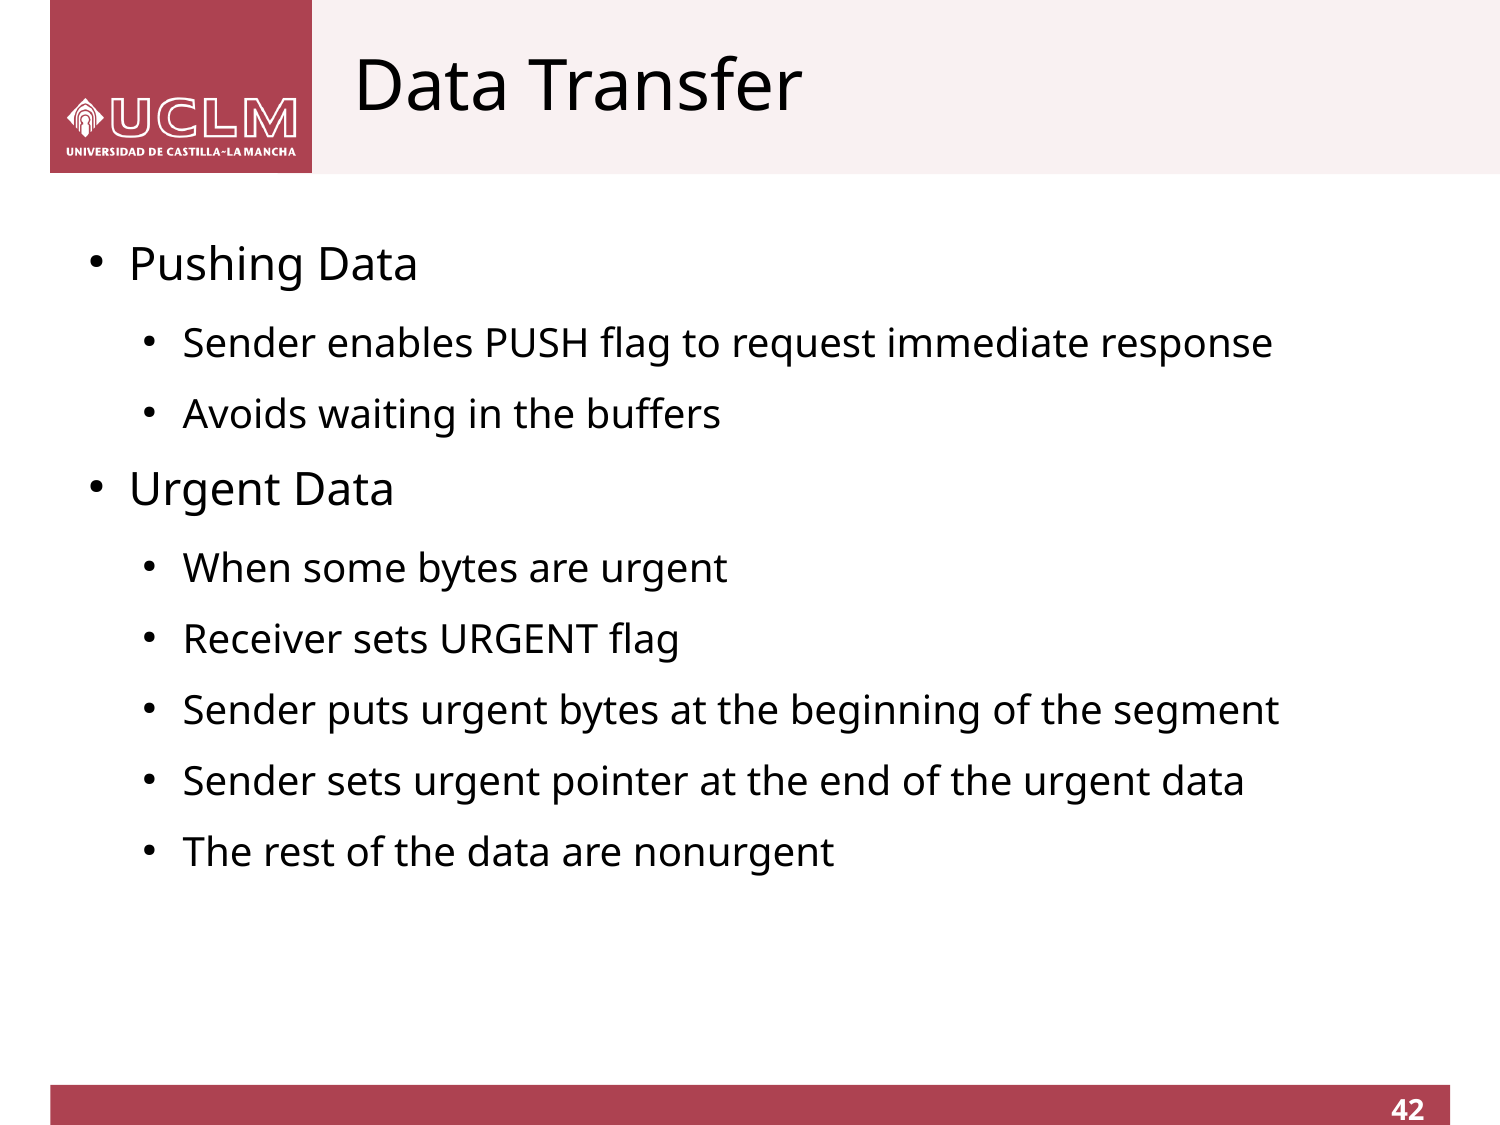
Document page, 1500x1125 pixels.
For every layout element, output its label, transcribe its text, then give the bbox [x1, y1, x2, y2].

picture [50, 0, 312, 173]
list Pushing Data Sender enables PUSH flag to request immediate response Avoids waiting in the buffers Urgent Data When some bytes are urgent Receiver sets URGENT flag Sender puts urgent bytes at the beginning of the segment Sender sets urgent pointer at the end of the urgent data The rest of the data are nonurgent [74, 231, 1425, 884]
title Data Transfer [353, 6, 1425, 168]
